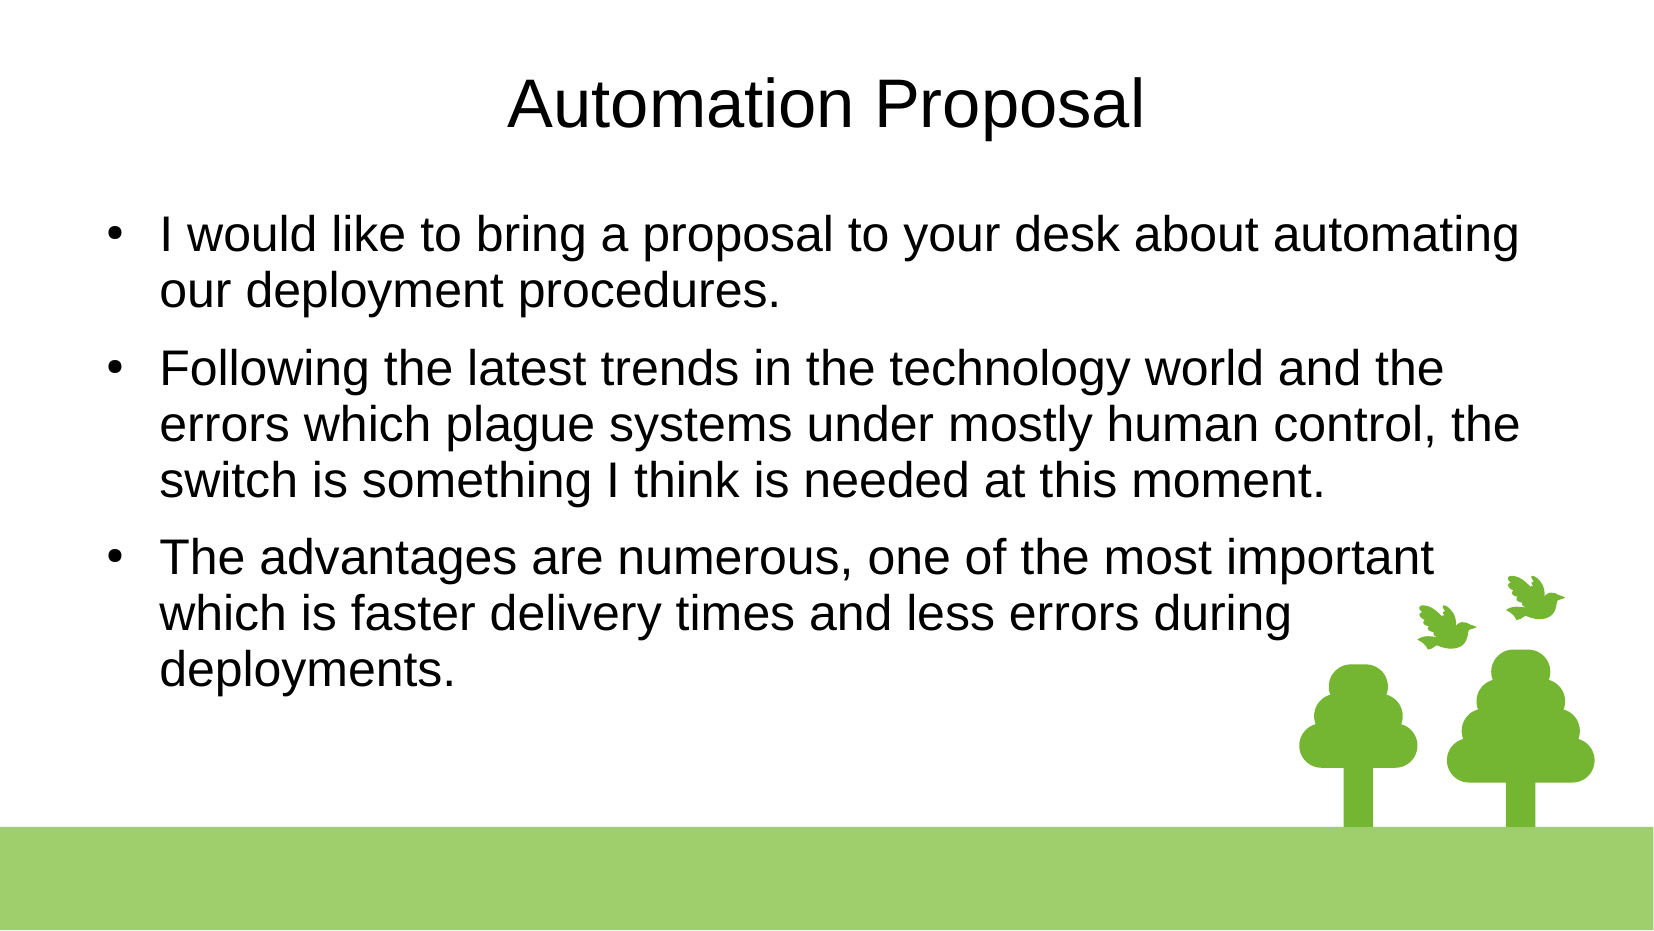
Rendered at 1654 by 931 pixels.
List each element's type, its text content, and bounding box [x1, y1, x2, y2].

list I would like to bring a proposal to your desk about automating our deployment procedures. Following the latest trends in the technology world and the errors which plague systems under mostly human control, the switch is something I think is needed at this moment. The advantages are numerous, one of the most important which is faster delivery times and less errors during deployments. [88, 206, 1565, 739]
title Automation Proposal [88, 29, 1565, 178]
